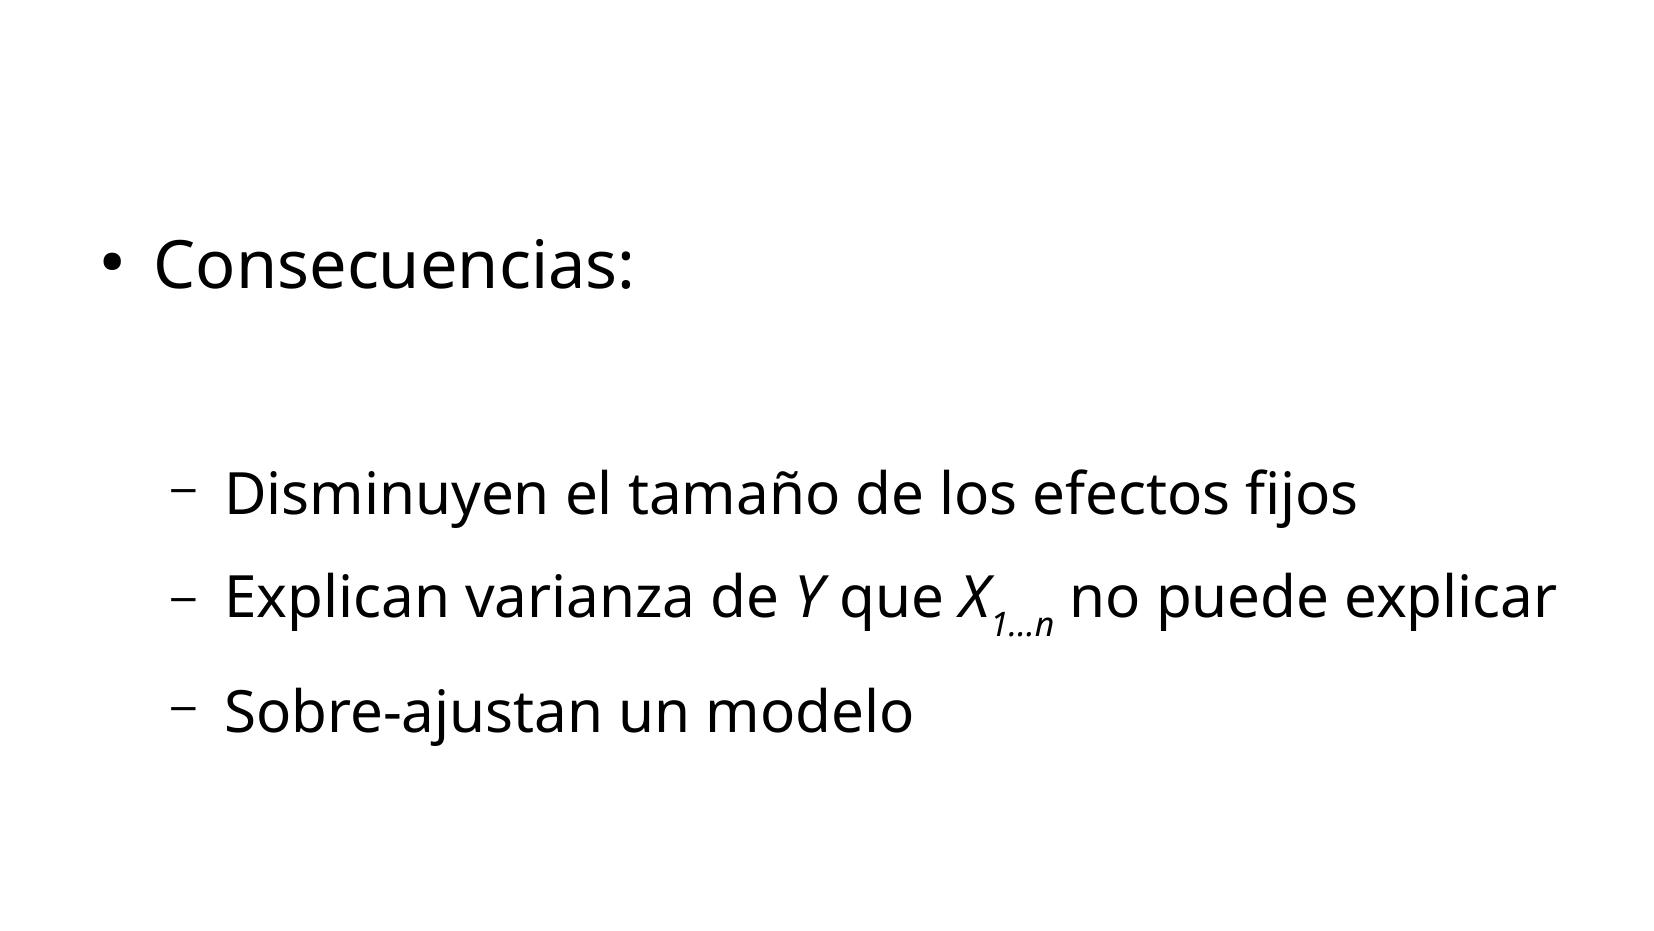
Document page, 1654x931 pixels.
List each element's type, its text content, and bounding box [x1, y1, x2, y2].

list Consecuencias: Disminuyen el tamaño de los efectos fijos Explican varianza de Y que X1...n no puede explicar Sobre-ajustan un modelo [82, 217, 1571, 758]
